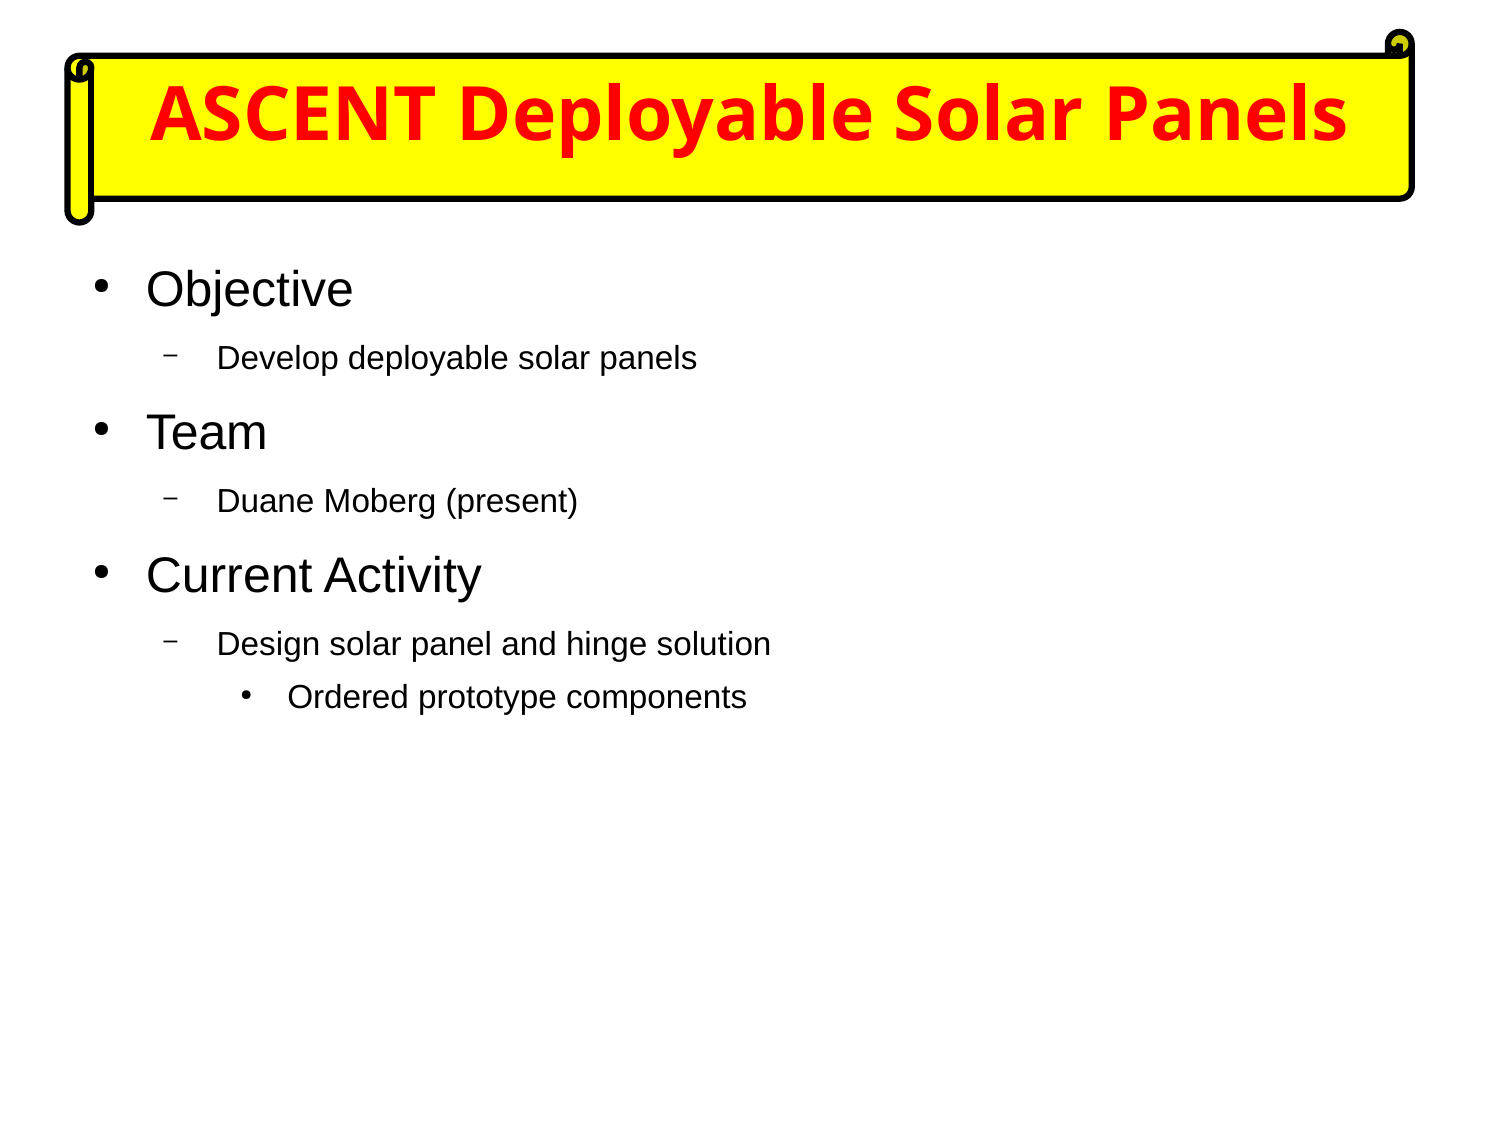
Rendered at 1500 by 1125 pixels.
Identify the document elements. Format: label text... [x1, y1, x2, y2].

text_box [67, 164, 1412, 223]
text_box ASCENT Deployable Solar Panels [0, 58, 1500, 164]
text_box [72, 31, 1412, 58]
list Objective Develop deployable solar panels Team Duane Moberg (present) Current Activity Design solar panel and hinge solution Ordered prototype components [75, 263, 1425, 916]
